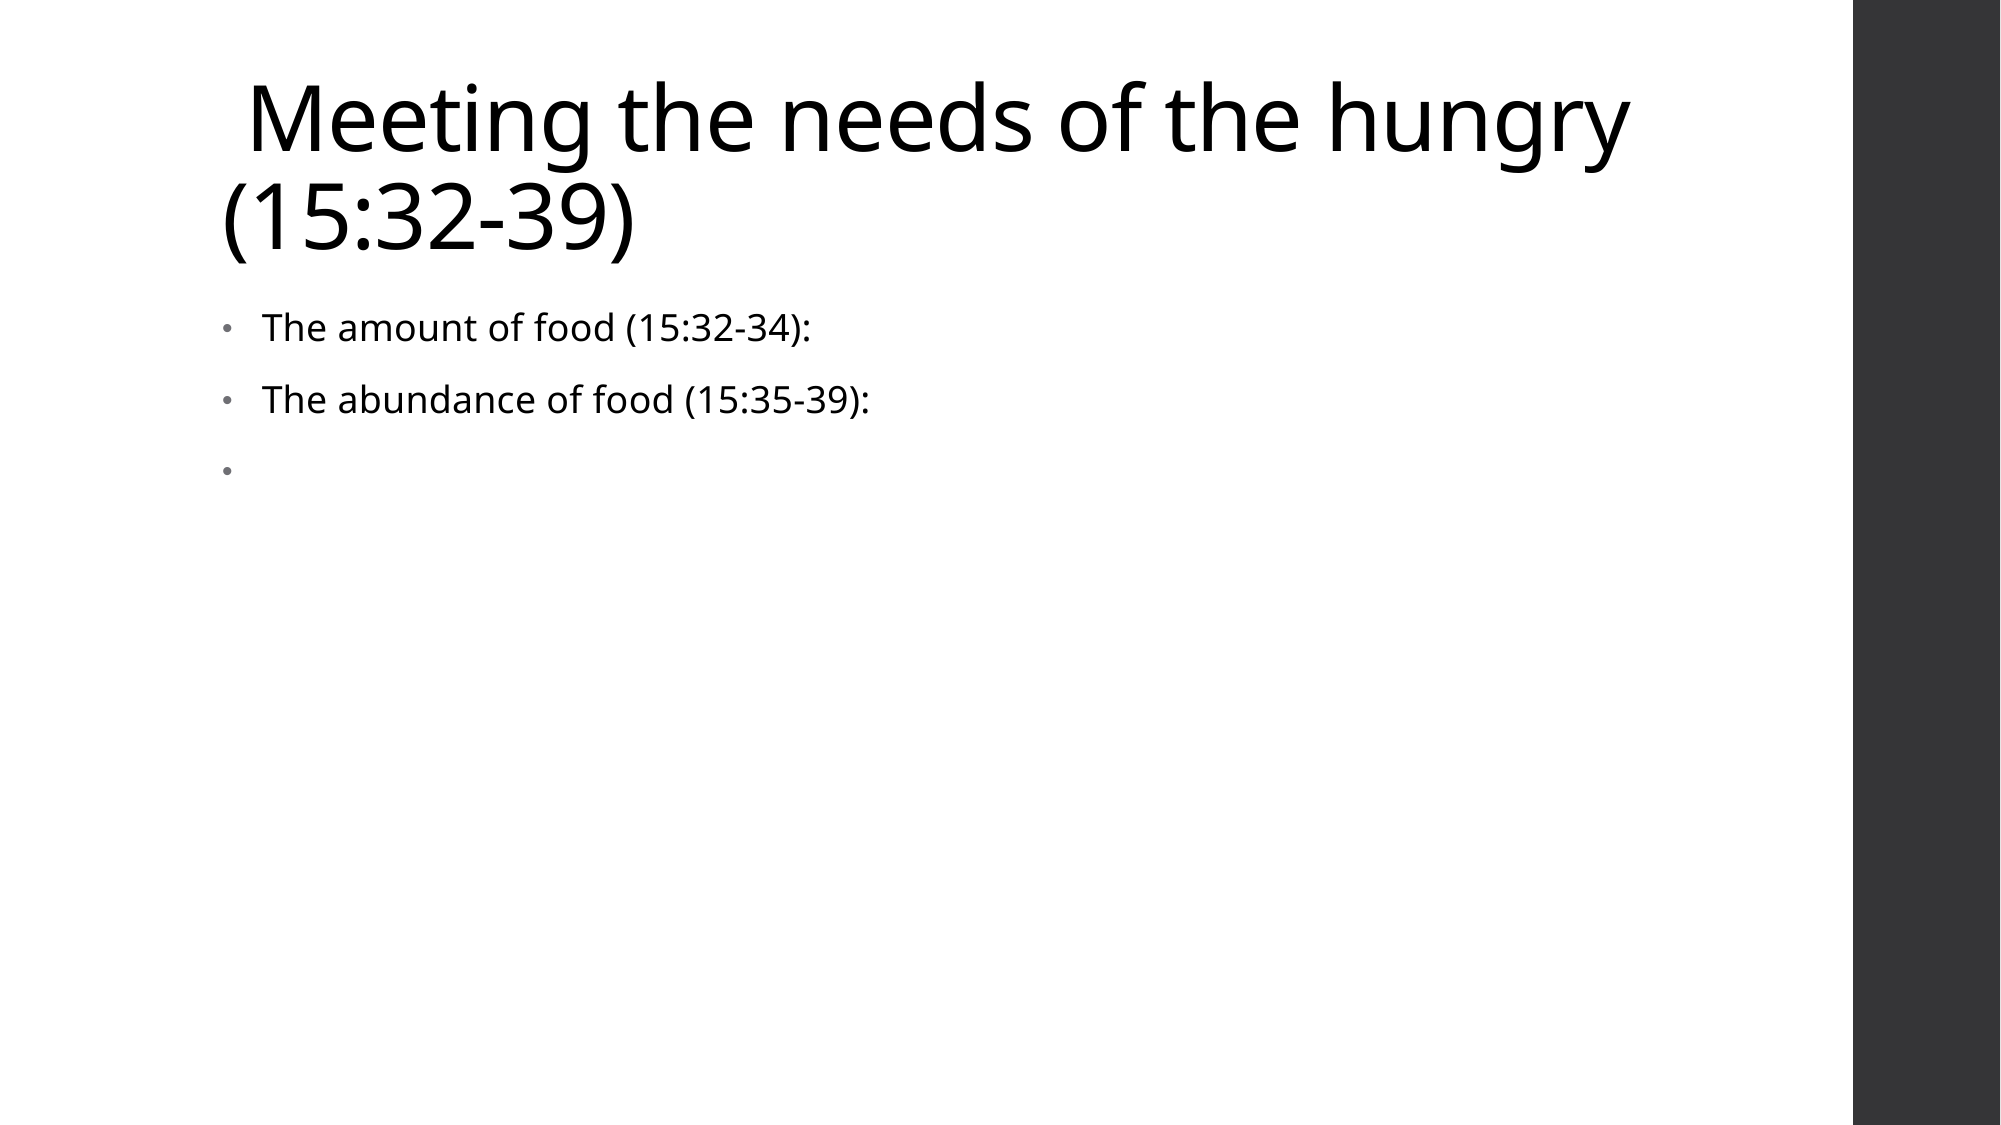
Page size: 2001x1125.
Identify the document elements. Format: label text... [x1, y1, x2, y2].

title Meeting the needs of the hungry (15:32-39) [206, 60, 1797, 278]
list The amount of food (15:32-34): The abundance of food (15:35-39): [206, 299, 1617, 1014]
